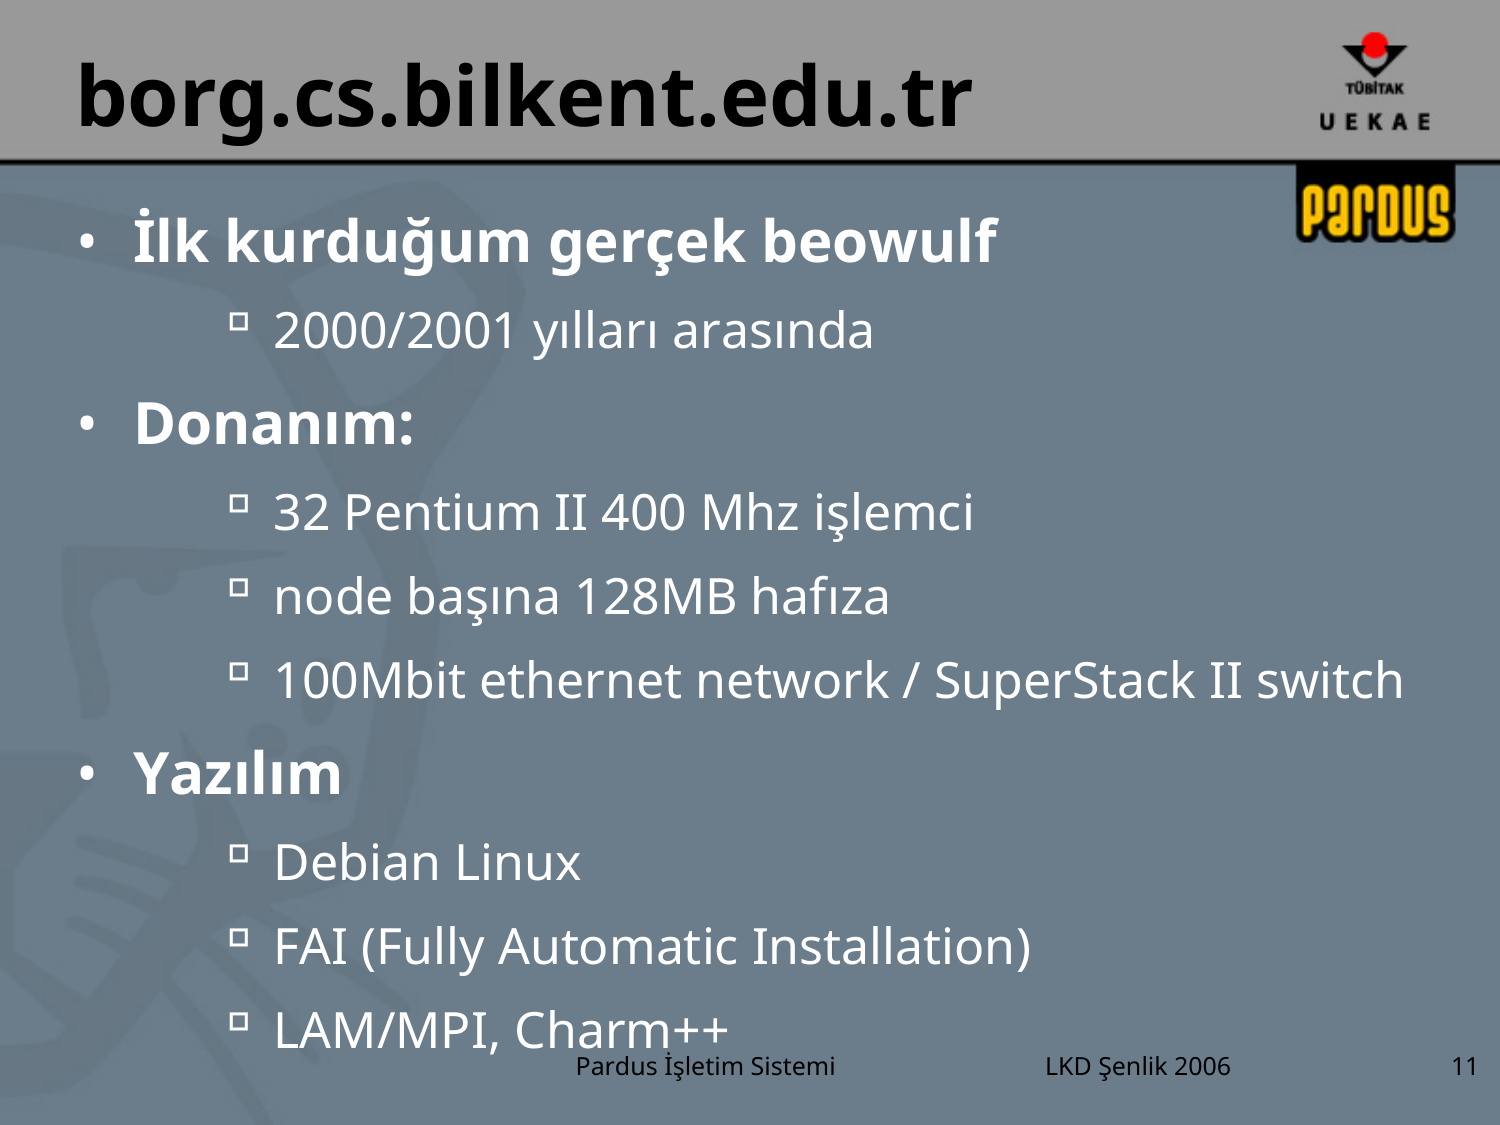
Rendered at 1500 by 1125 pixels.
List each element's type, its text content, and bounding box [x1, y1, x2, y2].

title borg.cs.bilkent.edu.tr [75, 0, 1282, 196]
list İlk kurduğum gerçek beowulf 2000/2001 yılları arasında Donanım: 32 Pentium II 400 Mhz işlemci node başına 128MB hafıza 100Mbit ethernet network / SuperStack II switch Yazılım Debian Linux FAI (Fully Automatic Installation) LAM/MPI, Charm++ [76, 196, 1447, 979]
picture [0, 0, 1500, 1125]
